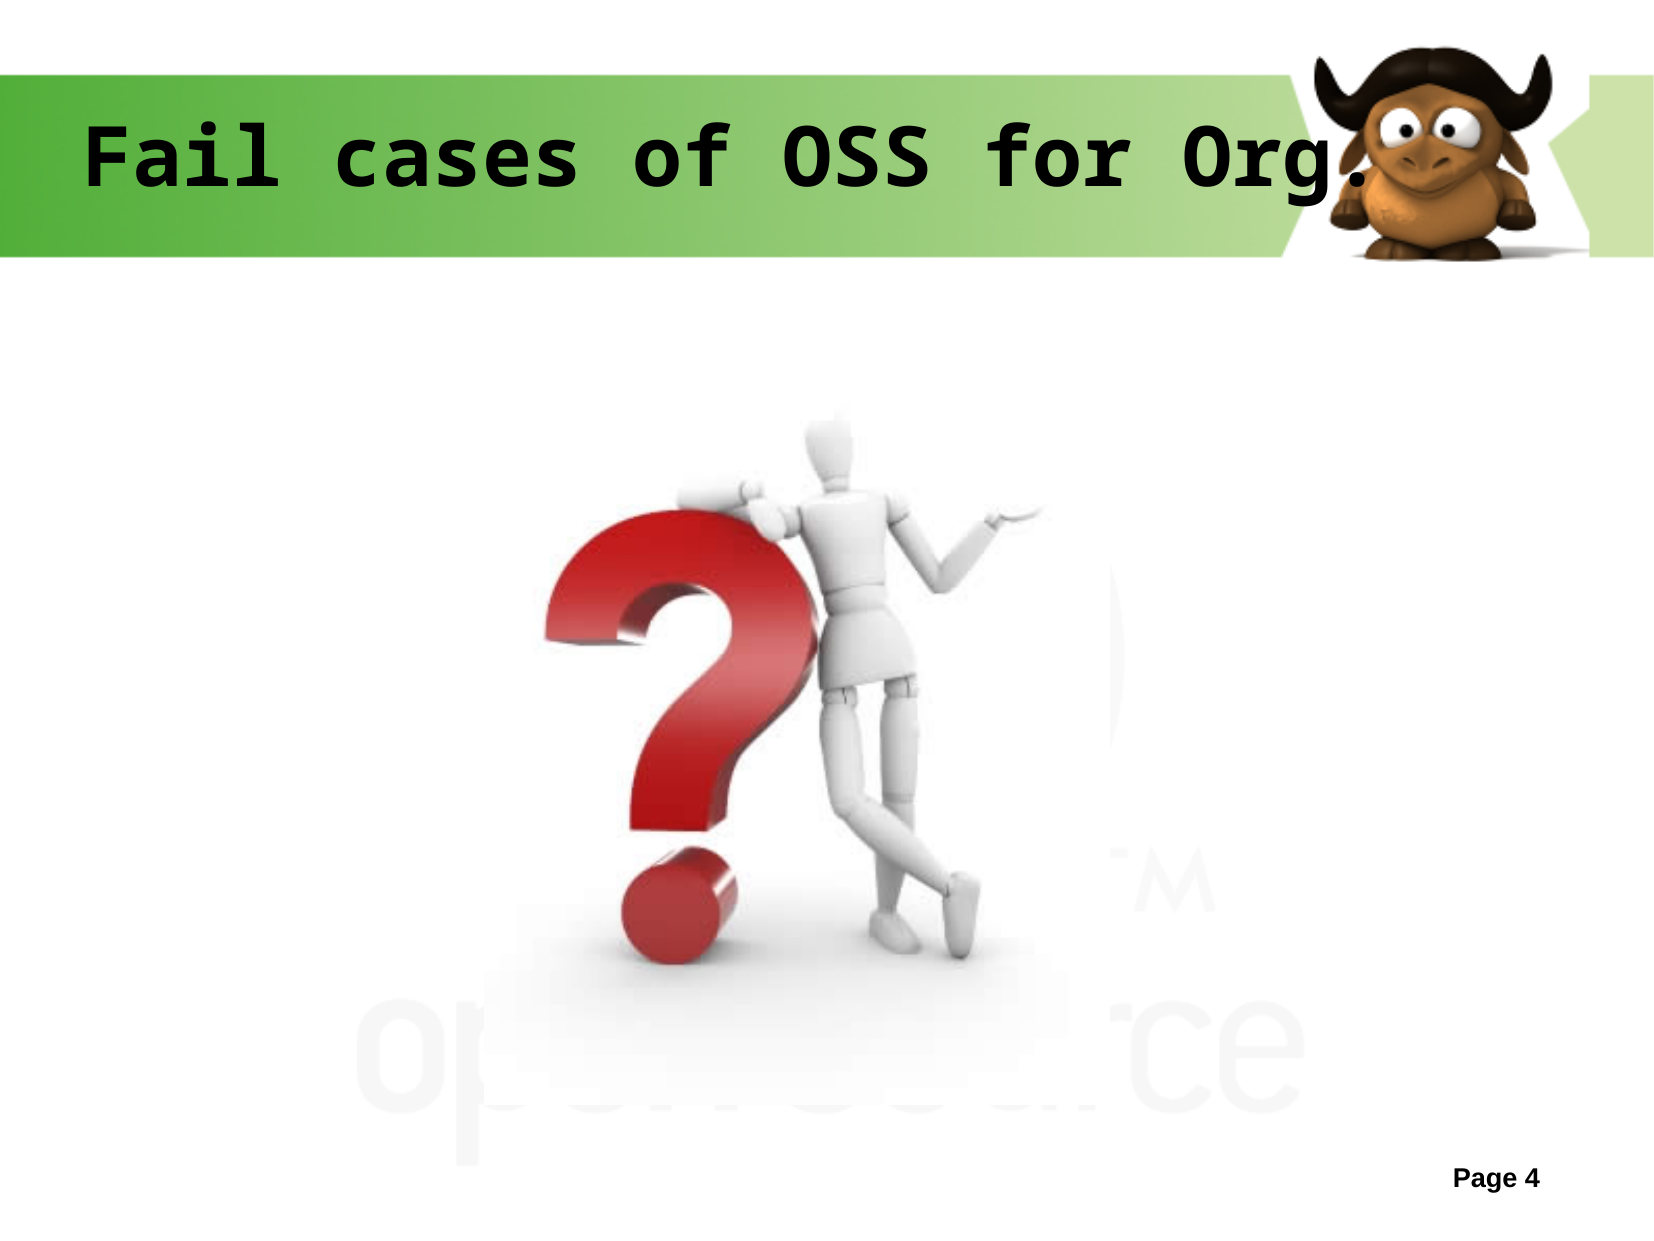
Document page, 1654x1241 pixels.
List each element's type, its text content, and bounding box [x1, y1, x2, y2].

title Fail cases of OSS for Org. [82, 49, 1571, 257]
picture [0, 0, 1654, 1241]
